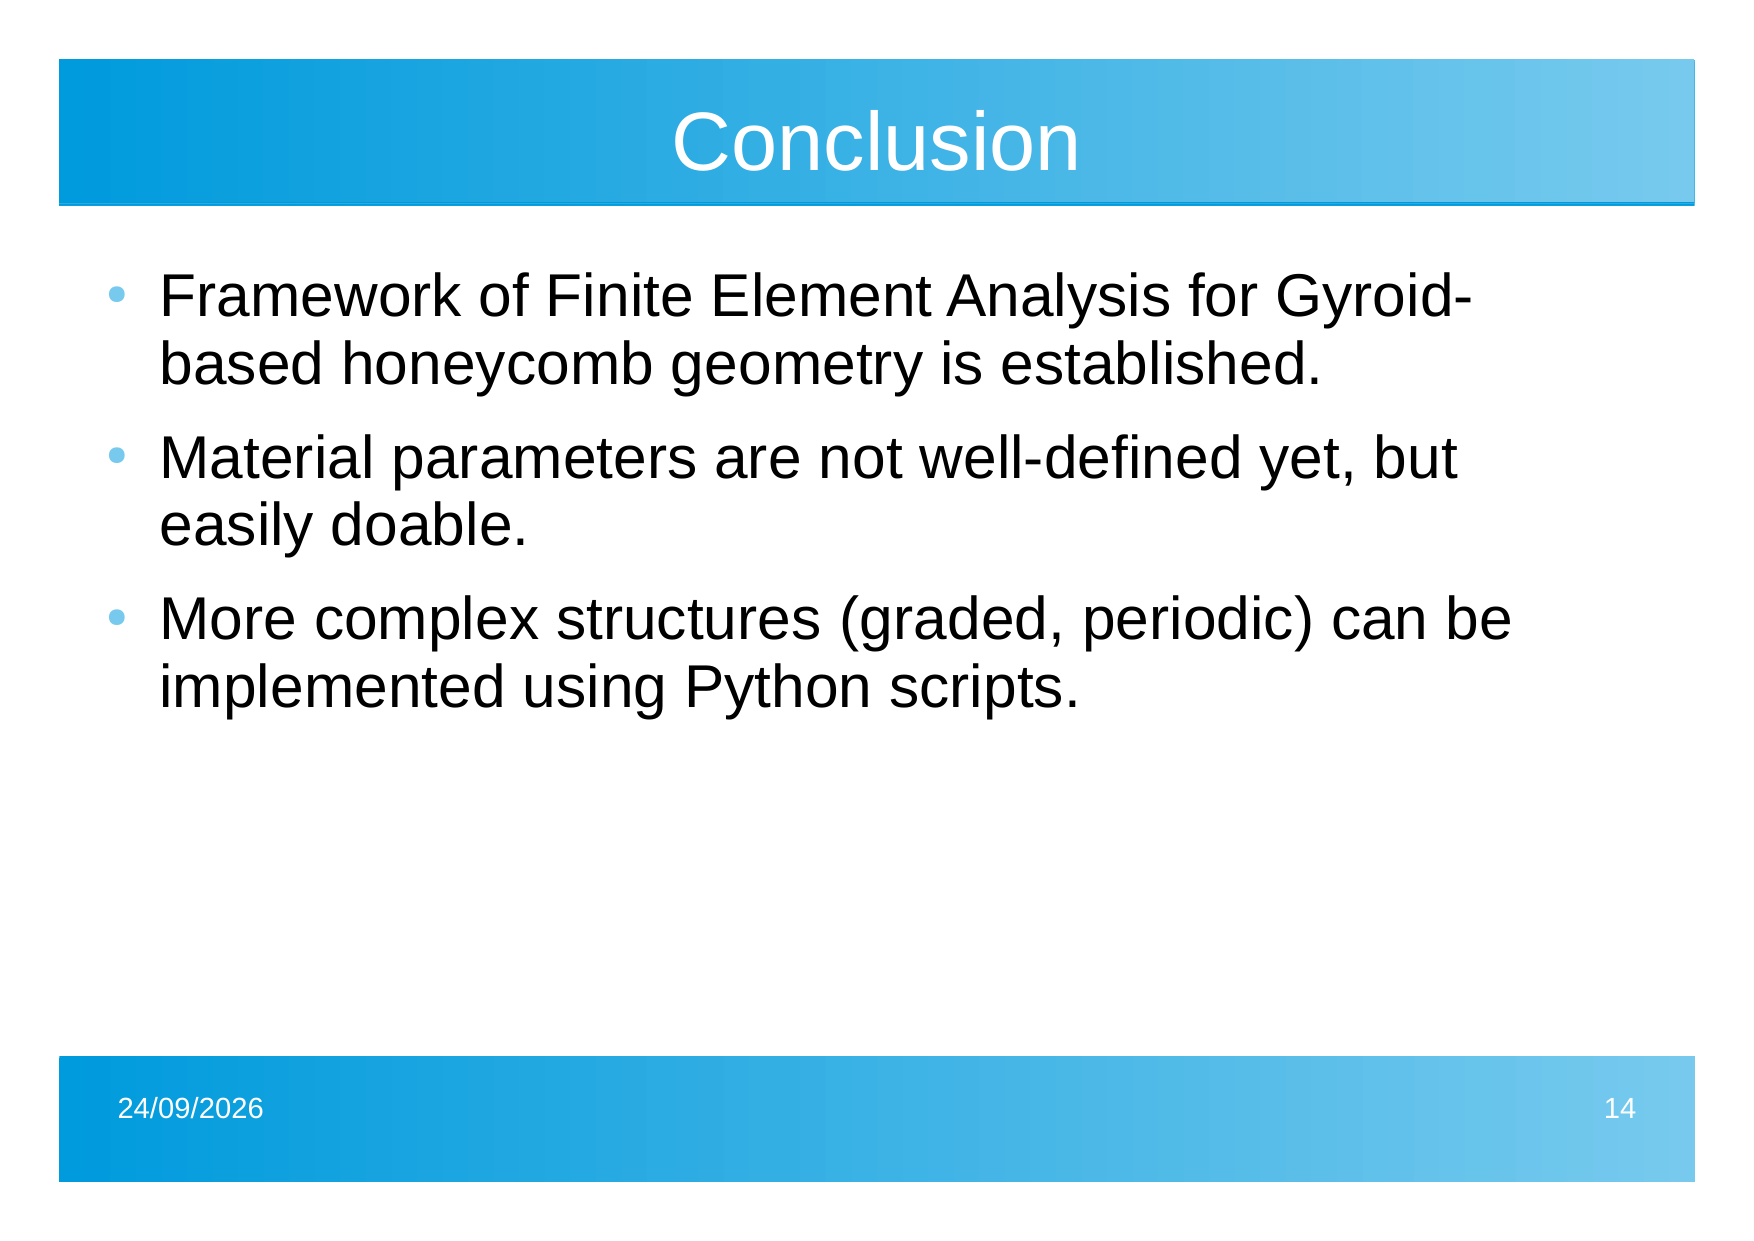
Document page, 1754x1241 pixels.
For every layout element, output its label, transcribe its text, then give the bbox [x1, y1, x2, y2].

list Framework of Finite Element Analysis for Gyroid-based honeycomb geometry is established. Material parameters are not well-defined yet, but easily doable. More complex structures (graded, periodic) can be implemented using Python scripts. [88, 262, 1608, 975]
title Conclusion [117, 94, 1637, 190]
